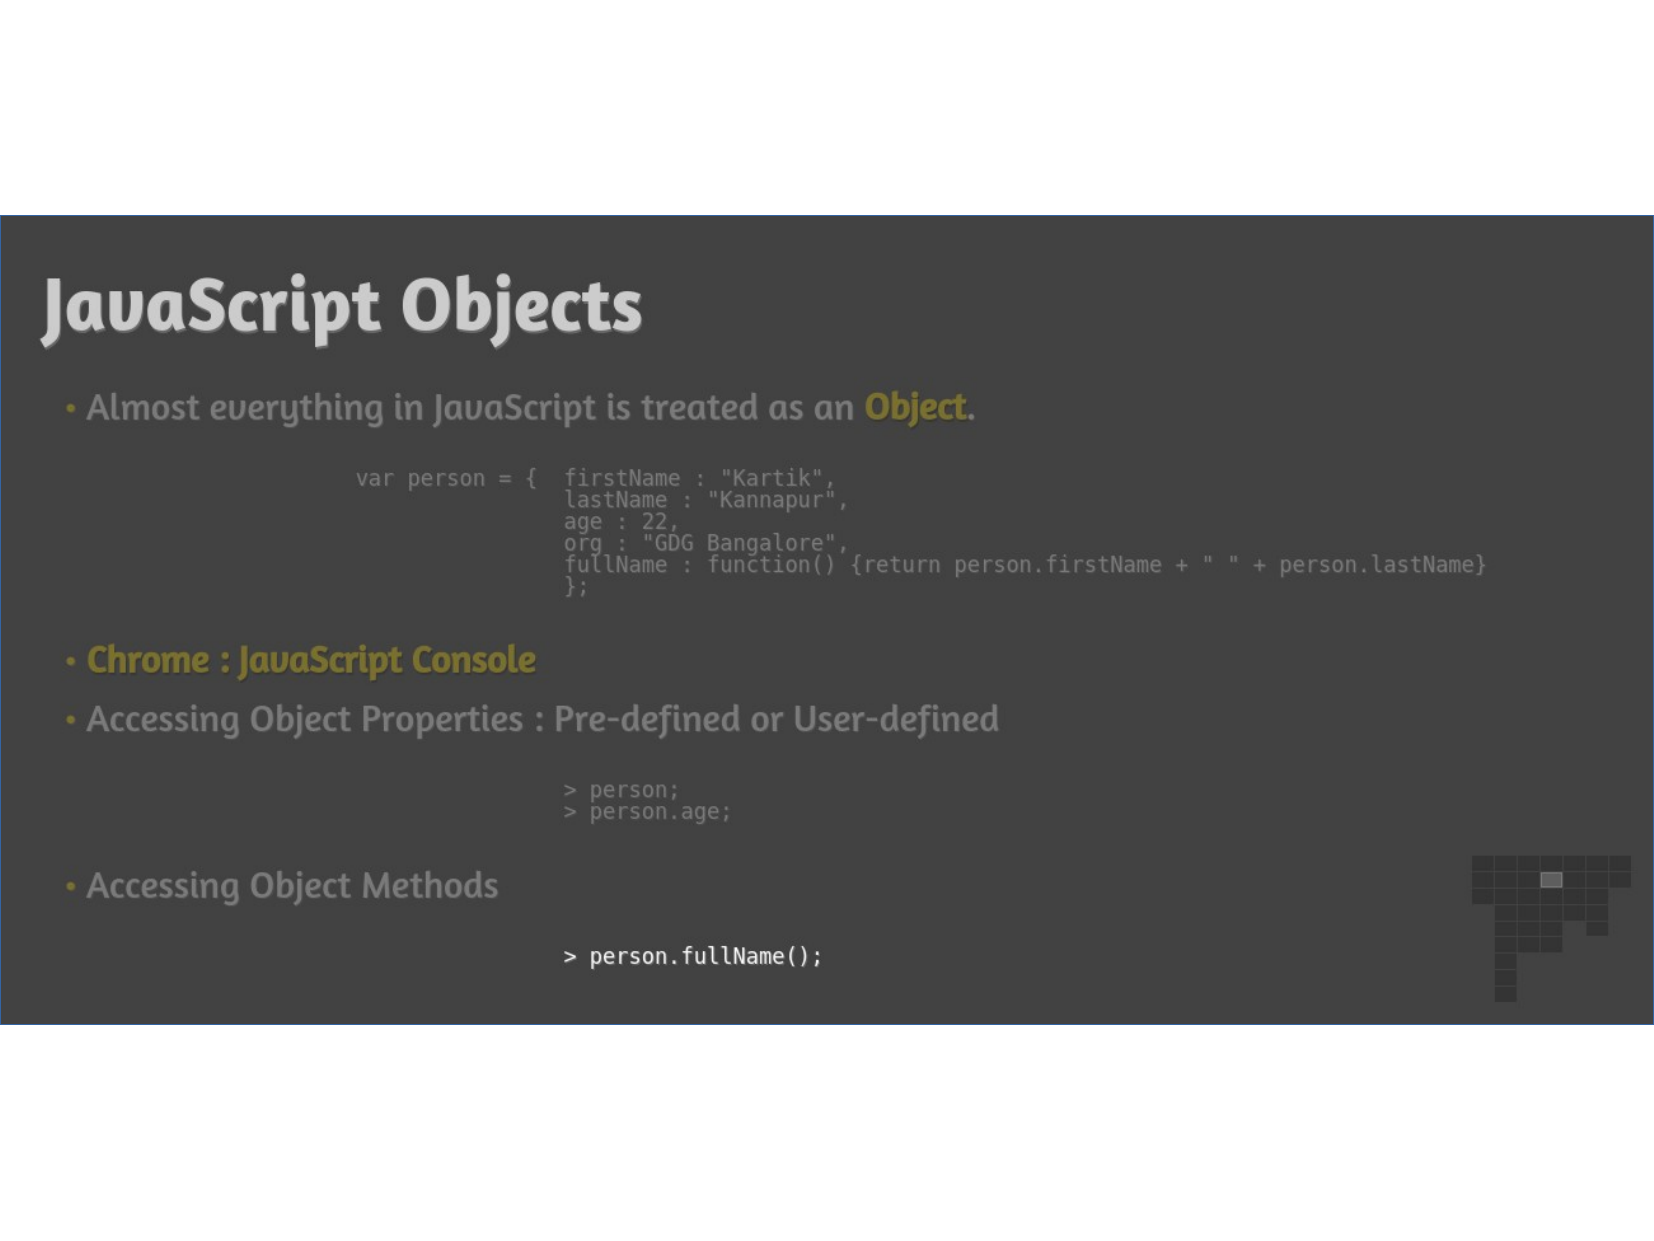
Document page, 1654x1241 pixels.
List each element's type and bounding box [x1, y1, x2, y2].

picture [0, 215, 1654, 1025]
